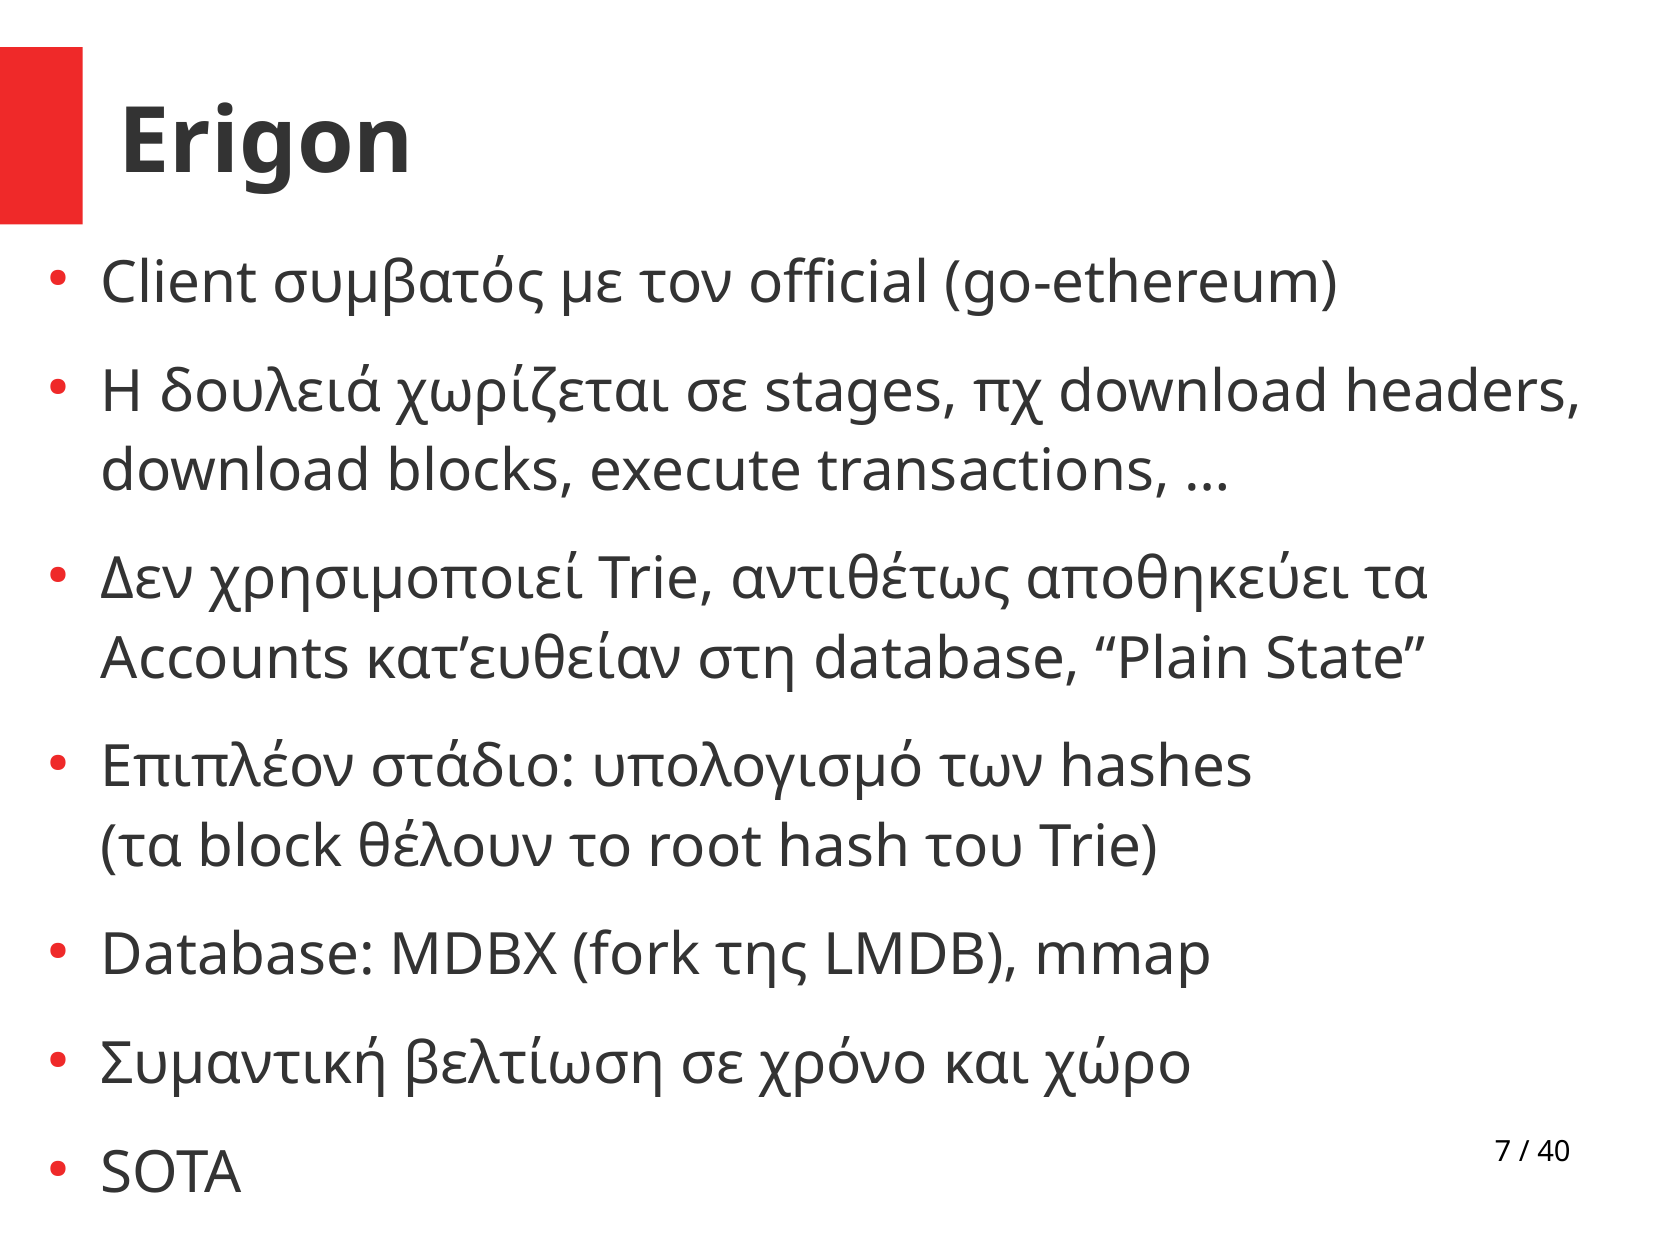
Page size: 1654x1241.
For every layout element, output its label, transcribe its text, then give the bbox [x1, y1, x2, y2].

list Client συμβατός με τον official (go-ethereum) Η δουλειά χωρίζεται σε stages, πχ download headers, download blocks, execute transactions, … Δεν χρησιμοποιεί Trie, αντιθέτως αποθηκεύει τα Accounts κατ’ευθείαν στη database, “Plain State” Επιπλέον στάδιο: υπολογισμό των hashes (τα block θέλουν το root hash του Trie) Database: MDBX (fork της LMDB), mmap Συμαντική βελτίωση σε χρόνο και χώρο SOTA [30, 240, 1621, 1036]
title Erigon [118, 33, 1571, 240]
